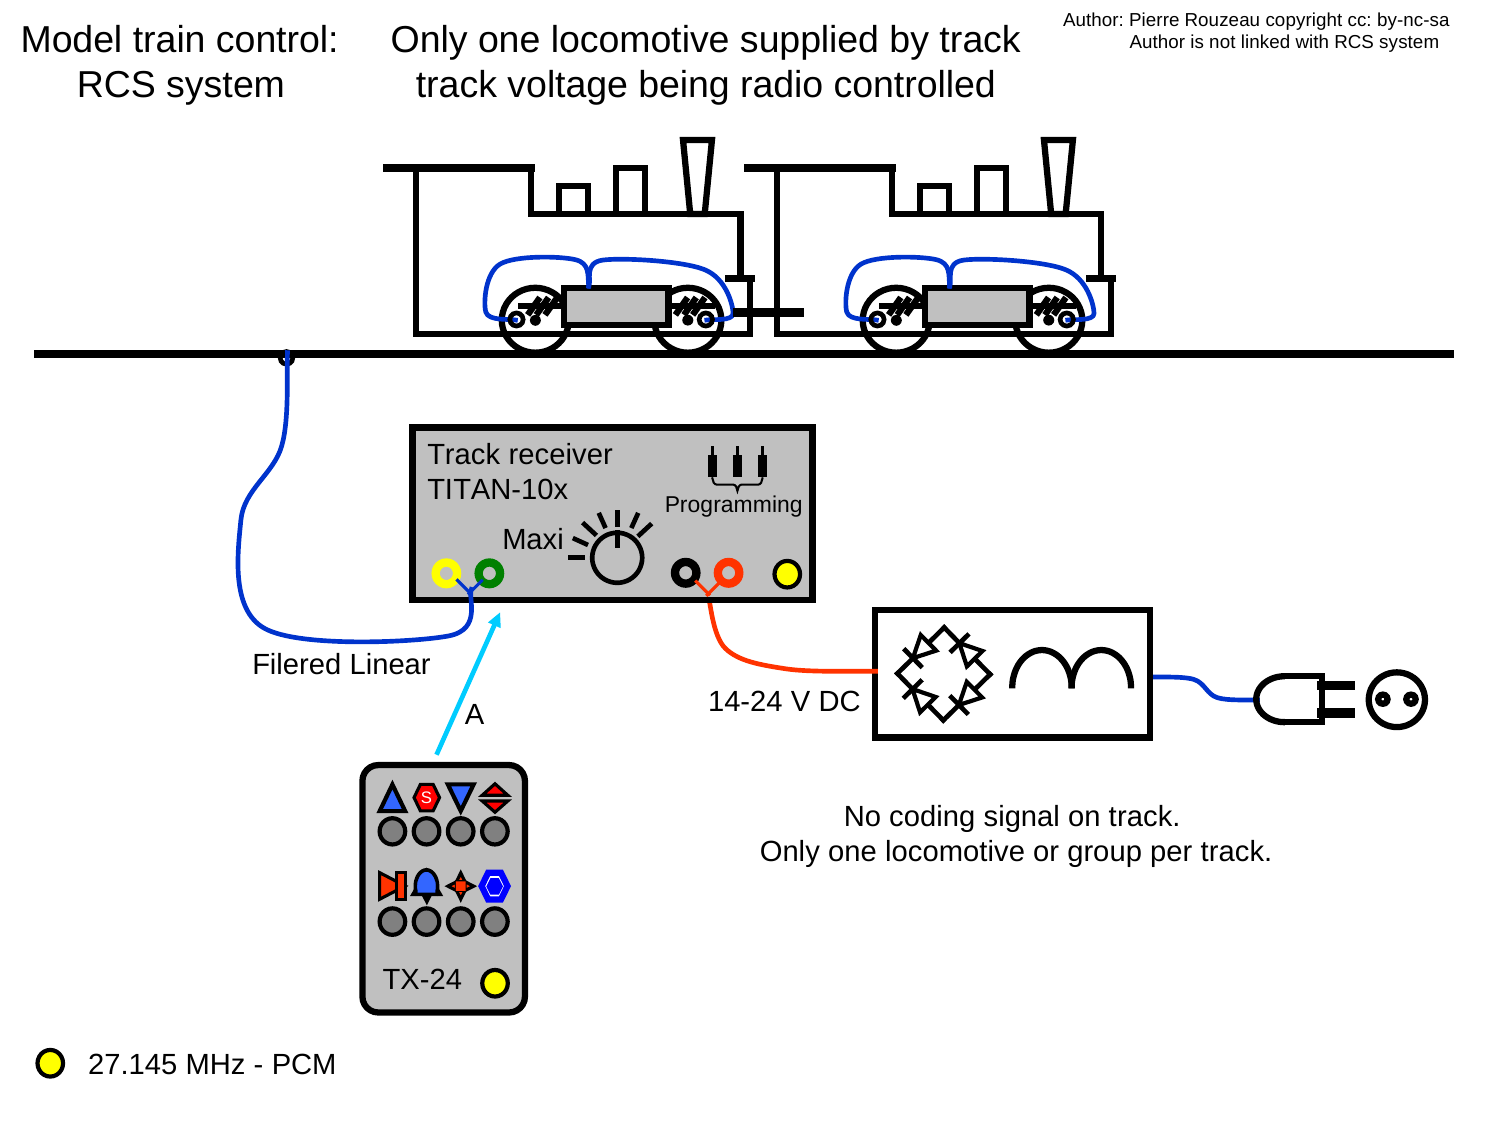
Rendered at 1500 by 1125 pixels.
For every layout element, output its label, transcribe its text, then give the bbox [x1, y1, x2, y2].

text_box [663, 427, 813, 482]
text_box [867, 337, 925, 353]
text_box No coding signal on track. Only one locomotive or group per track. [637, 790, 1388, 876]
text_box Maxi [487, 512, 588, 563]
text_box [412, 513, 487, 600]
text_box [362, 765, 525, 1013]
text_box 14-24 V DC [693, 674, 894, 726]
text_box Track receiver TITAN-10x [412, 427, 663, 513]
text_box [659, 337, 717, 353]
text_box A [450, 687, 526, 738]
text_box [440, 567, 452, 579]
text_box [506, 337, 564, 353]
text_box Filered Linear [237, 637, 451, 688]
text_box [875, 609, 1150, 738]
text_box [501, 287, 722, 331]
text_box [1020, 337, 1078, 353]
text_box [37, 1049, 64, 1077]
text_box [616, 167, 646, 215]
text_box TX-24 [362, 952, 483, 1003]
text_box Model train control: RCS system [5, 7, 400, 120]
text_box [1368, 672, 1426, 728]
text_box [483, 567, 495, 579]
text_box [862, 287, 1083, 331]
text_box Only one locomotive supplied by track track voltage being radio controlled [400, 7, 1036, 113]
text_box 27.145 MHz - PCM [49, 1037, 376, 1088]
text_box Programming [649, 482, 826, 526]
text_box [474, 513, 813, 600]
text_box [1043, 140, 1073, 211]
text_box [977, 167, 1006, 215]
text_box Author: Pierre Rouzeau copyright cc: by-nc-sa Author is not linked with RCS system [1024, 0, 1488, 63]
text_box [559, 186, 588, 215]
text_box [683, 140, 712, 211]
text_box S [405, 779, 448, 816]
text_box [920, 186, 949, 215]
